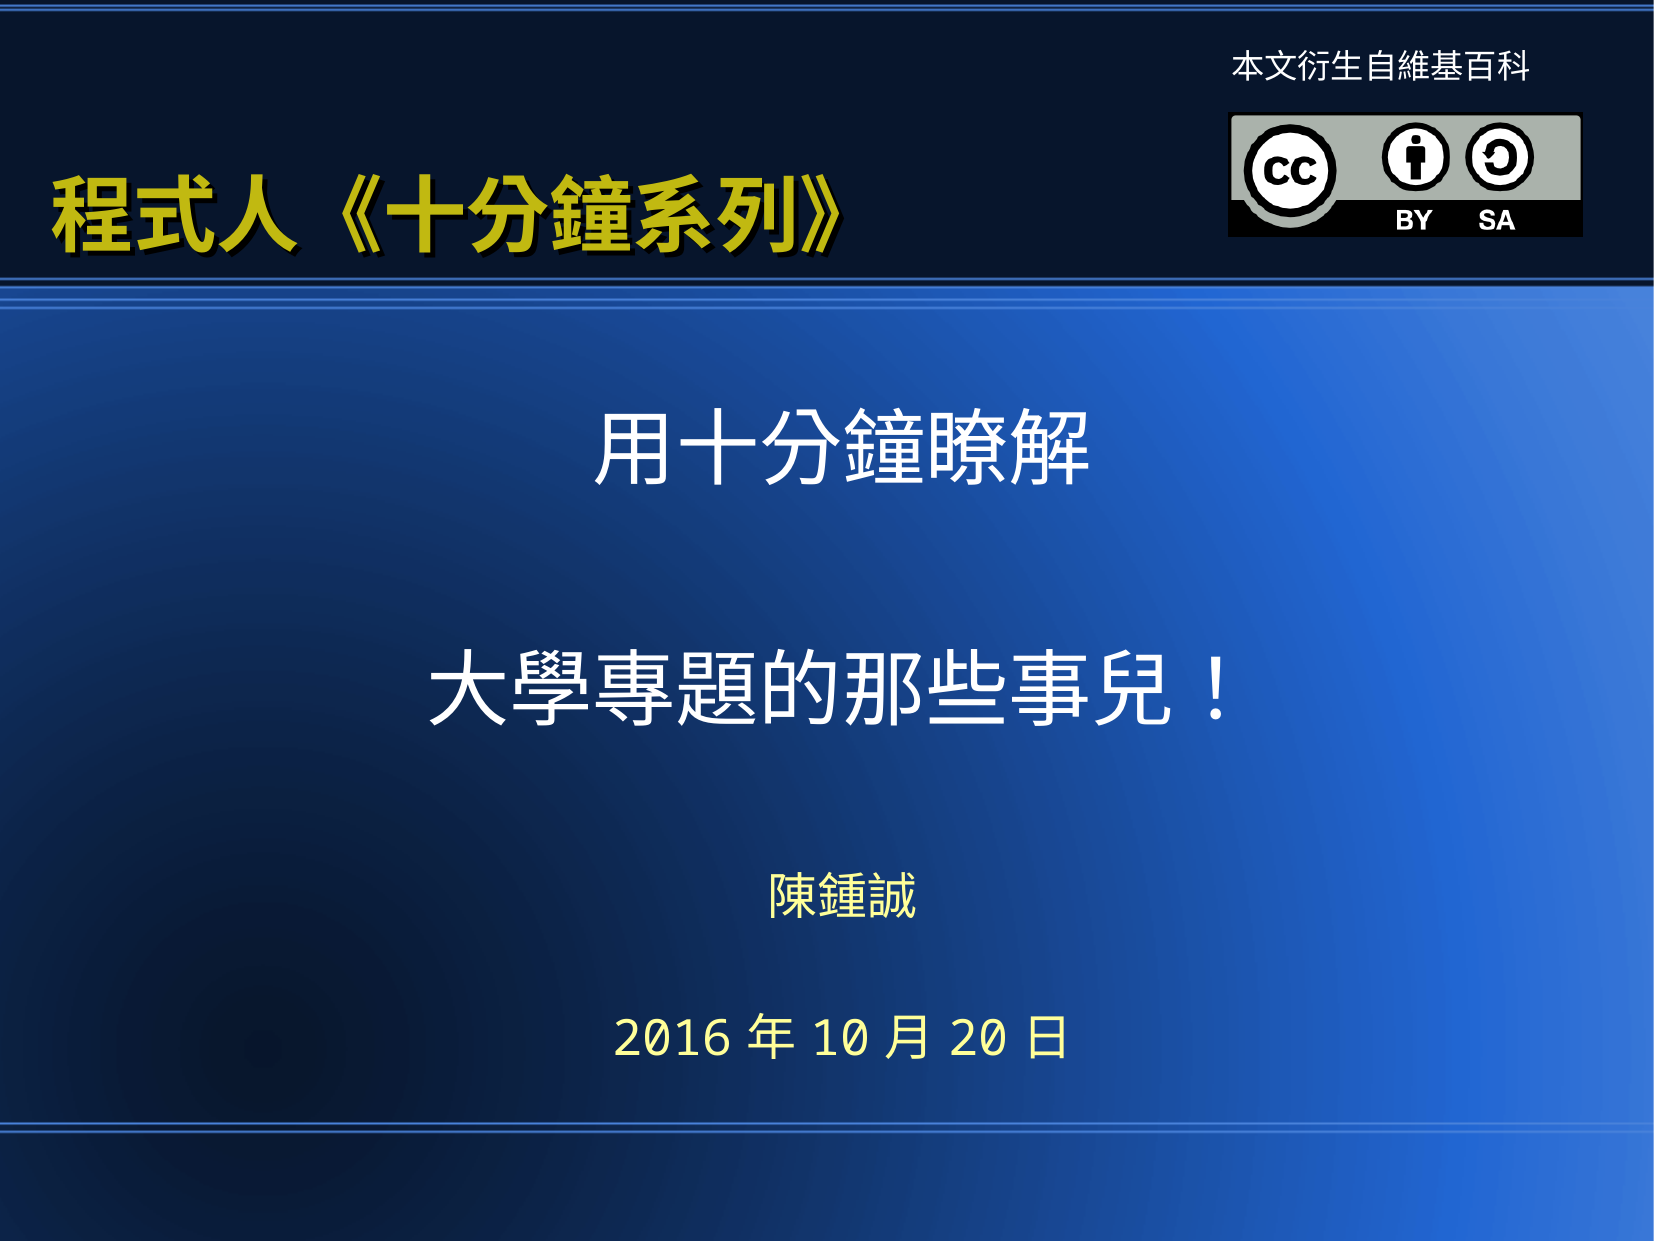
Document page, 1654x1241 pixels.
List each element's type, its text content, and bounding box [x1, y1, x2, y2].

picture [0, 0, 1654, 1241]
subtitle 用十分鐘瞭解 大學專題的那些事兒！ 陳鍾誠 2016年10月20日 [59, 326, 1626, 1126]
text_box 本文衍生自維基百科 [1216, 32, 1622, 95]
text_box 程式人《十分鐘系列》 [35, 141, 981, 343]
